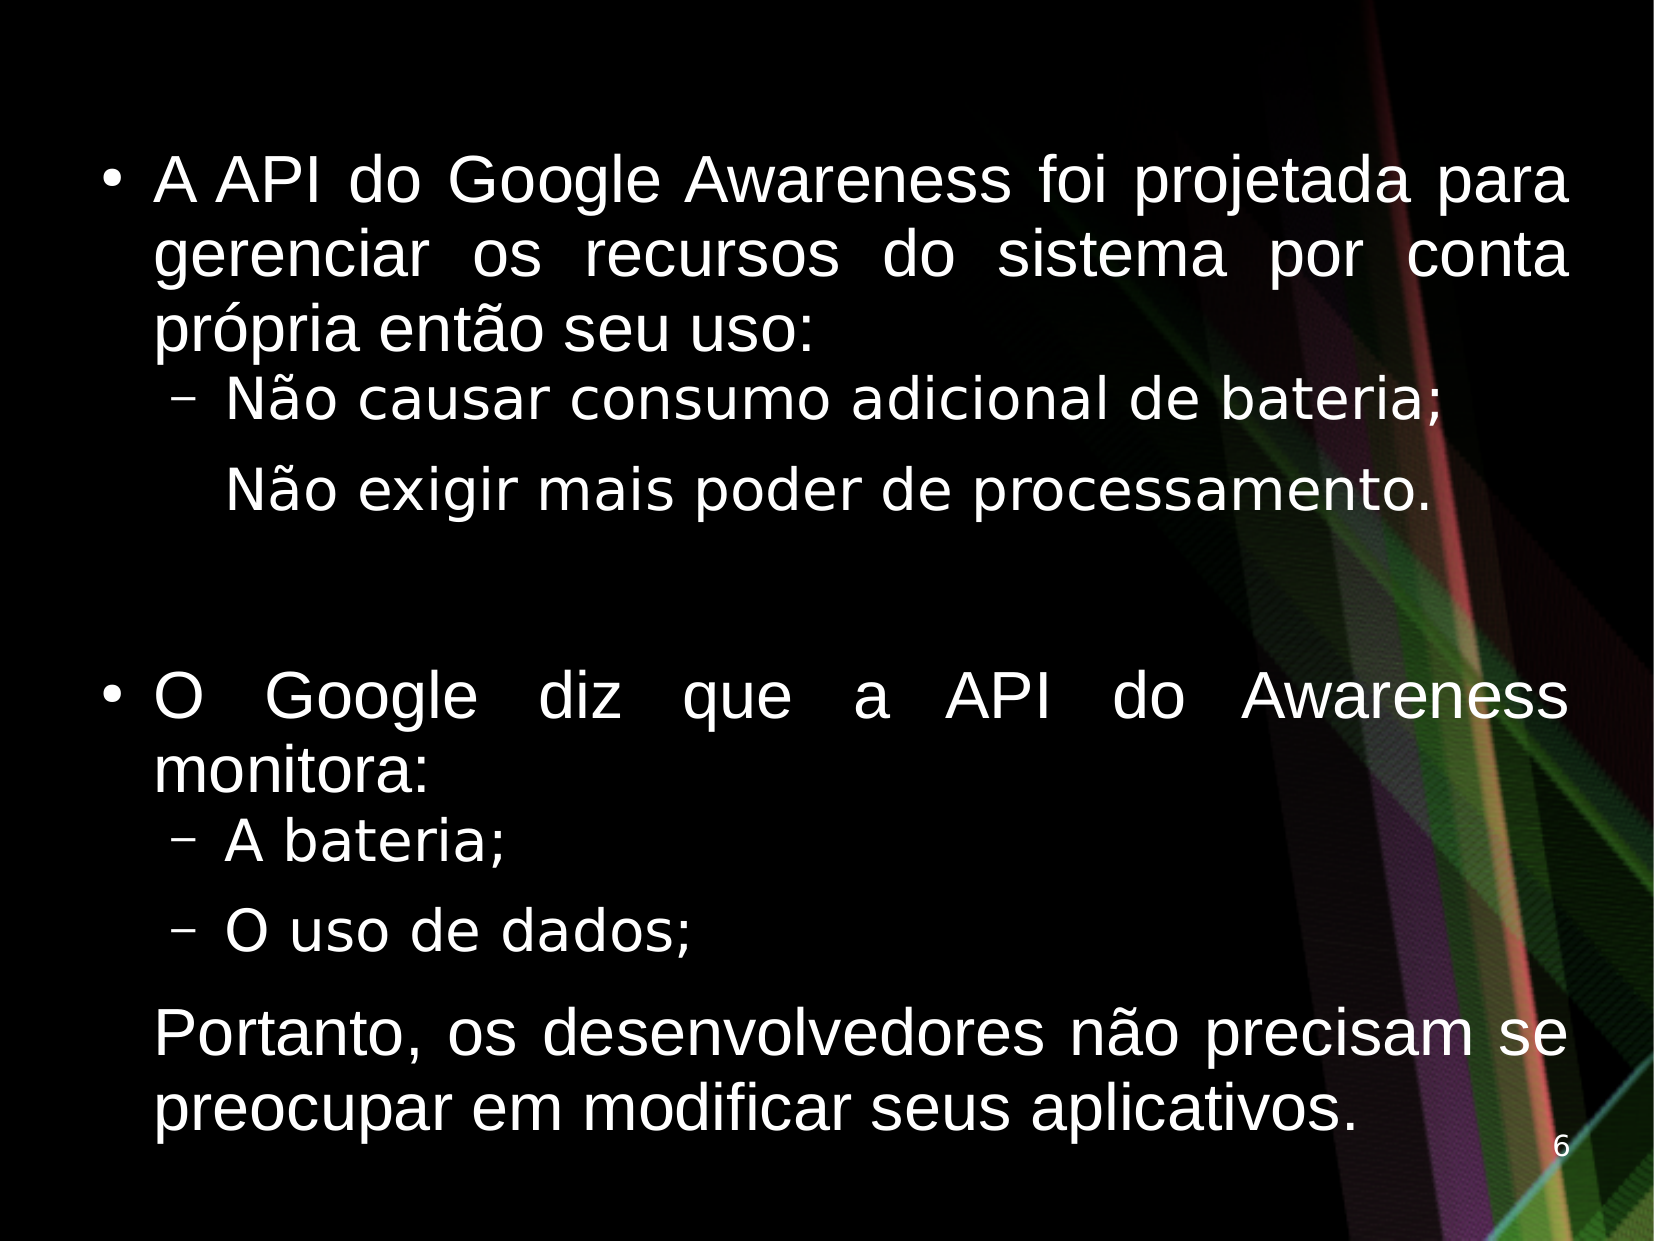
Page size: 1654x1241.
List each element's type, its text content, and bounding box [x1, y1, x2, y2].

list A API do Google Awareness foi projetada para gerenciar os recursos do sistema por conta própria então seu uso: Não causar consumo adicional de bateria; Não exigir mais poder de processamento. O Google diz que a API do Awareness monitora: A bateria; O uso de dados; Portanto, os desenvolvedores não precisam se preocupar em modificar seus aplicativos. [82, 141, 1571, 1182]
picture [0, 0, 1654, 1241]
